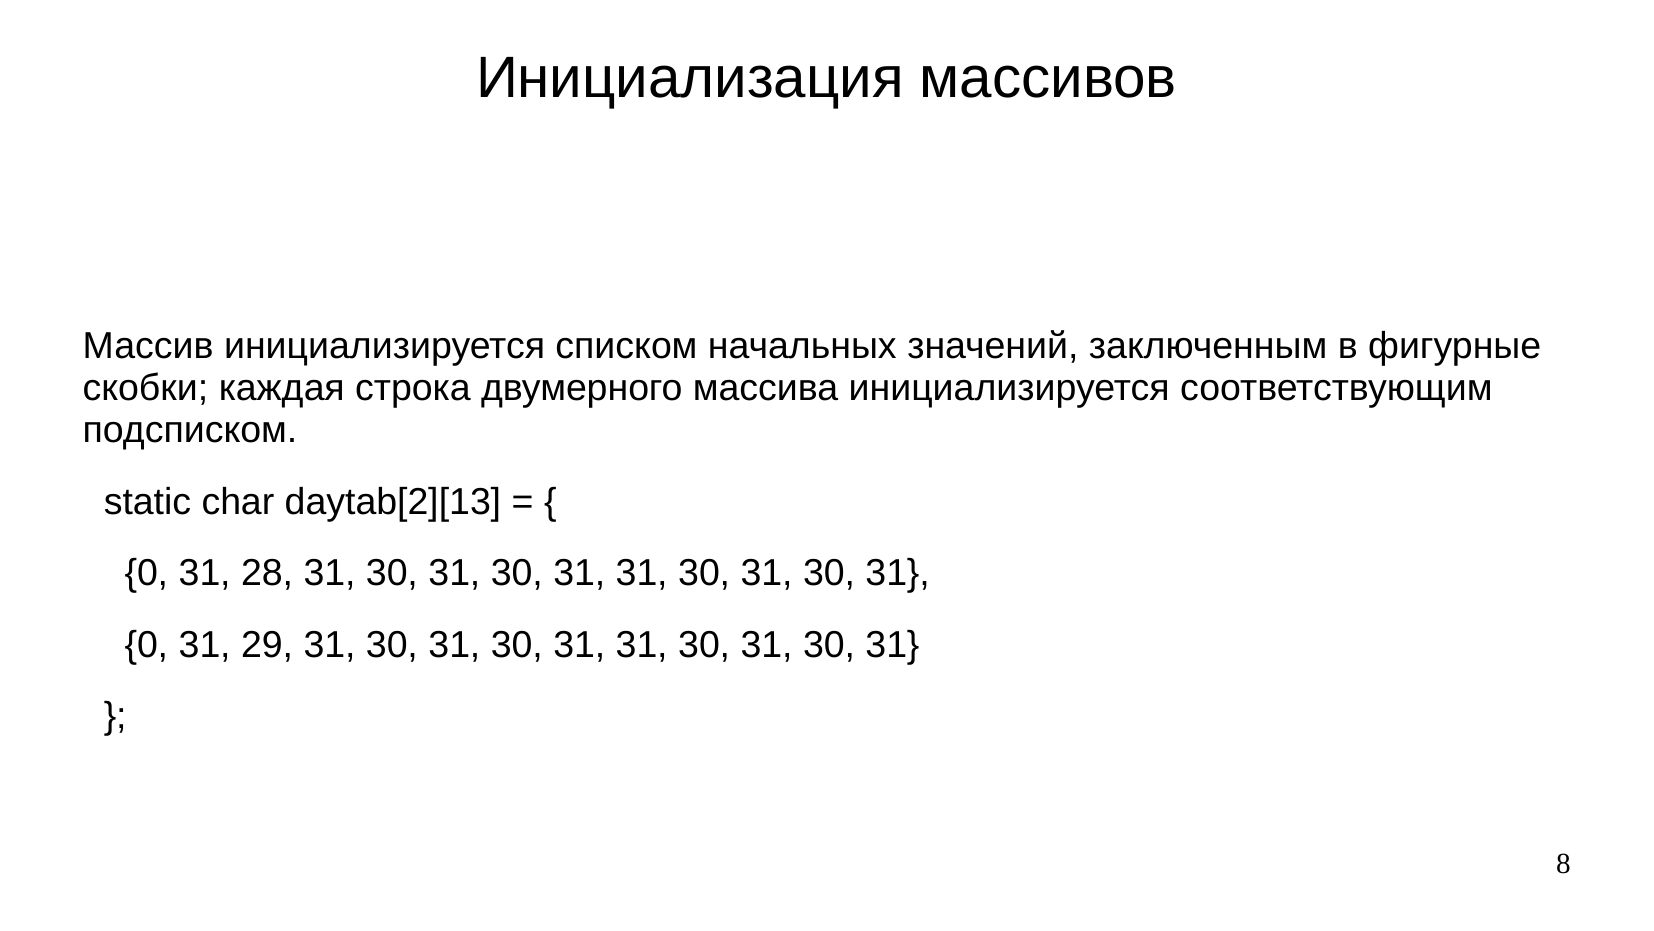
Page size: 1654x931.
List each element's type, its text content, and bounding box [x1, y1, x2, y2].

title Инициализация массивов [82, 37, 1571, 119]
list Массив инициализируется списком начальных значений, заключенным в фигурные скобки; каждая строка двумерного массива инициализируется соответствующим подсписком. static char daytab[2][13] = { {0, 31, 28, 31, 30, 31, 30, 31, 31, 30, 31, 30, 31}, {0, 31, 29, 31, 30, 31, 30, 31, 31, 30, 31, 30, 31} }; [82, 324, 1571, 758]
